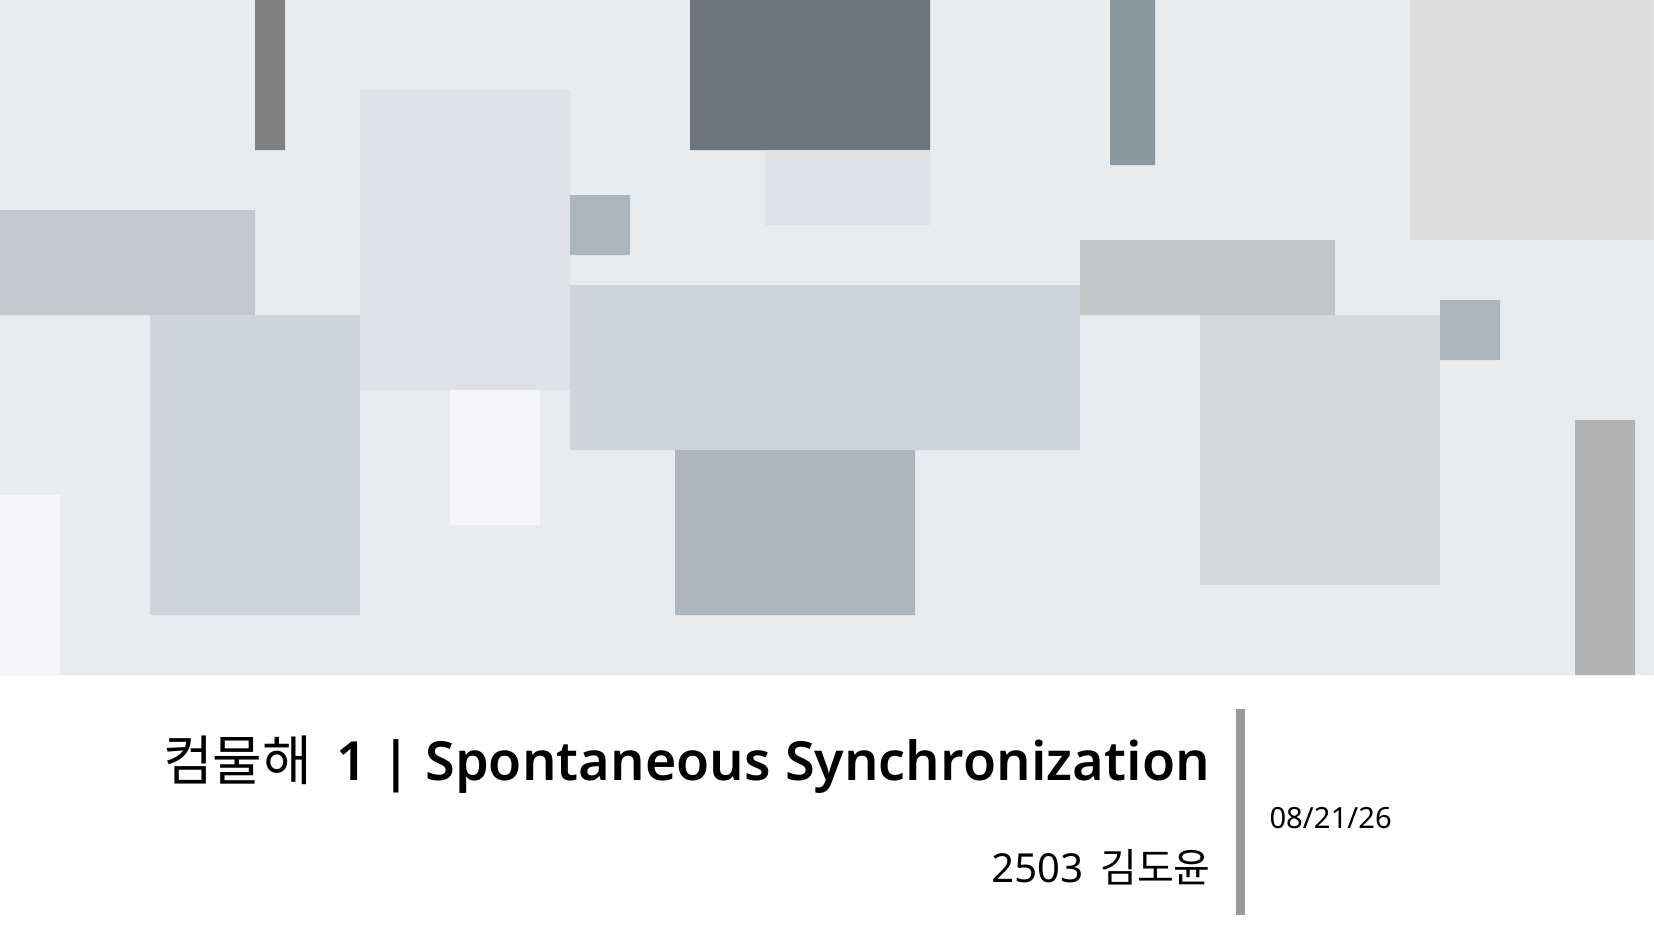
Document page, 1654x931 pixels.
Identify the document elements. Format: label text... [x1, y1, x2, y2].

subtitle 2503 김도윤 [59, 835, 1211, 895]
title 컴물해 1 | Spontaneous Synchronization [59, 694, 1211, 819]
